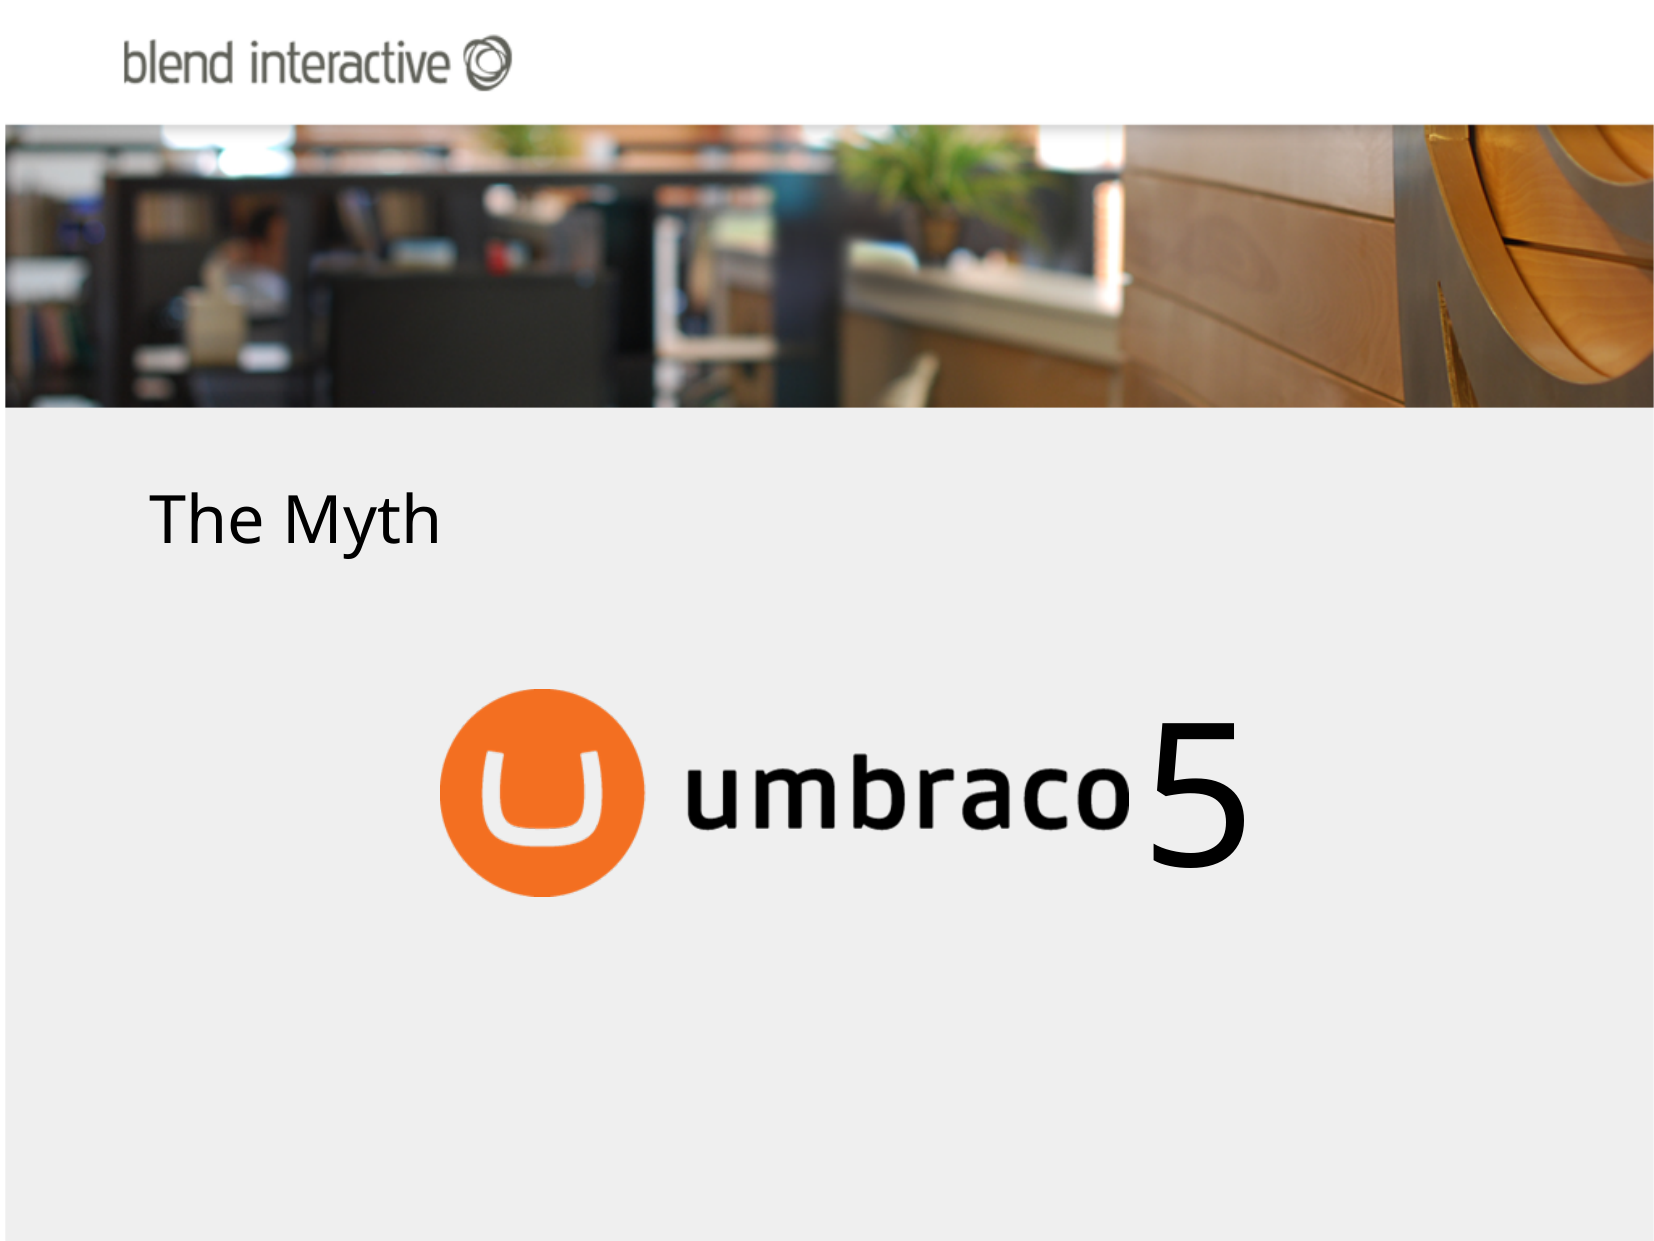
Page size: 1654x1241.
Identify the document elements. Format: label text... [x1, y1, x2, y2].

text_box The Myth [135, 465, 442, 561]
picture [5, 4, 1654, 1241]
text_box 5 [1126, 645, 1291, 942]
